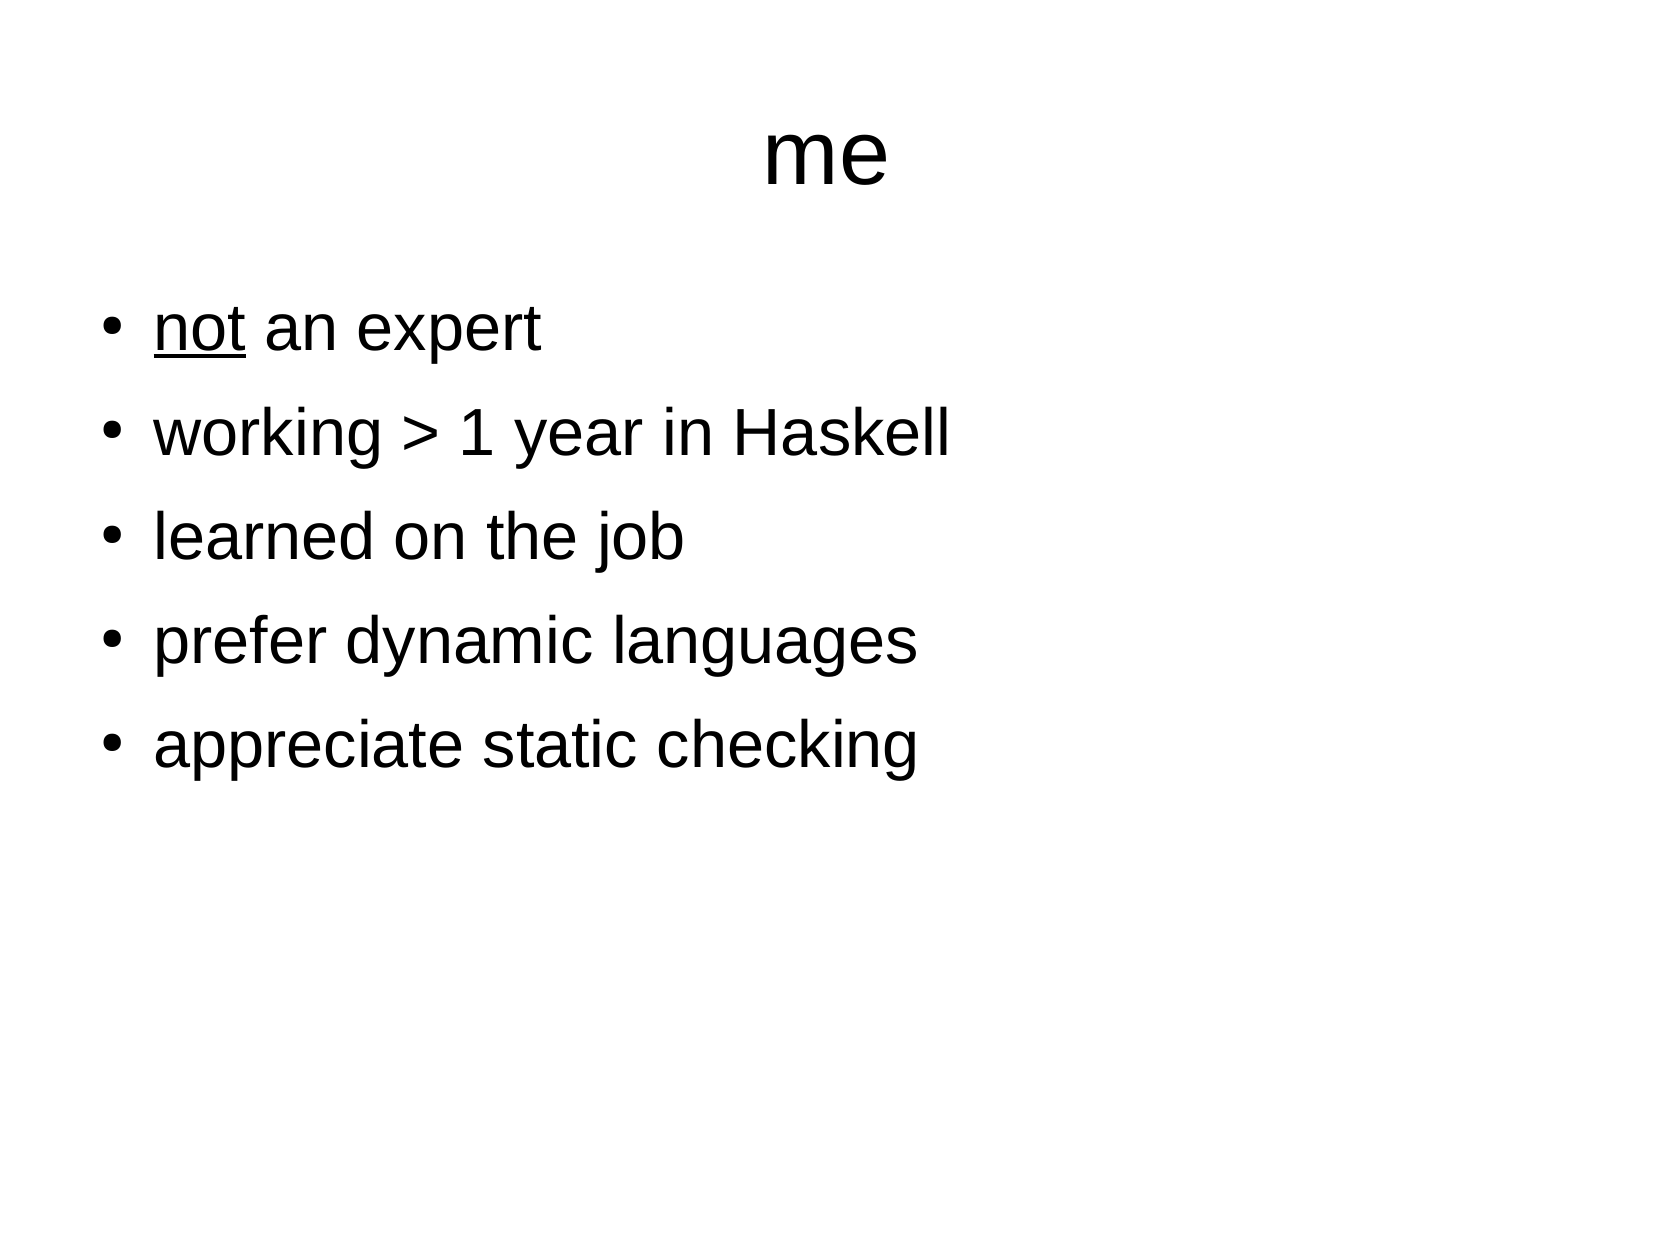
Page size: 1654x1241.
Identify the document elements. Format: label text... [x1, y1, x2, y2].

list not an expert working > 1 year in Haskell learned on the job prefer dynamic languages appreciate static checking [82, 290, 1571, 1109]
title me [82, 49, 1571, 257]
